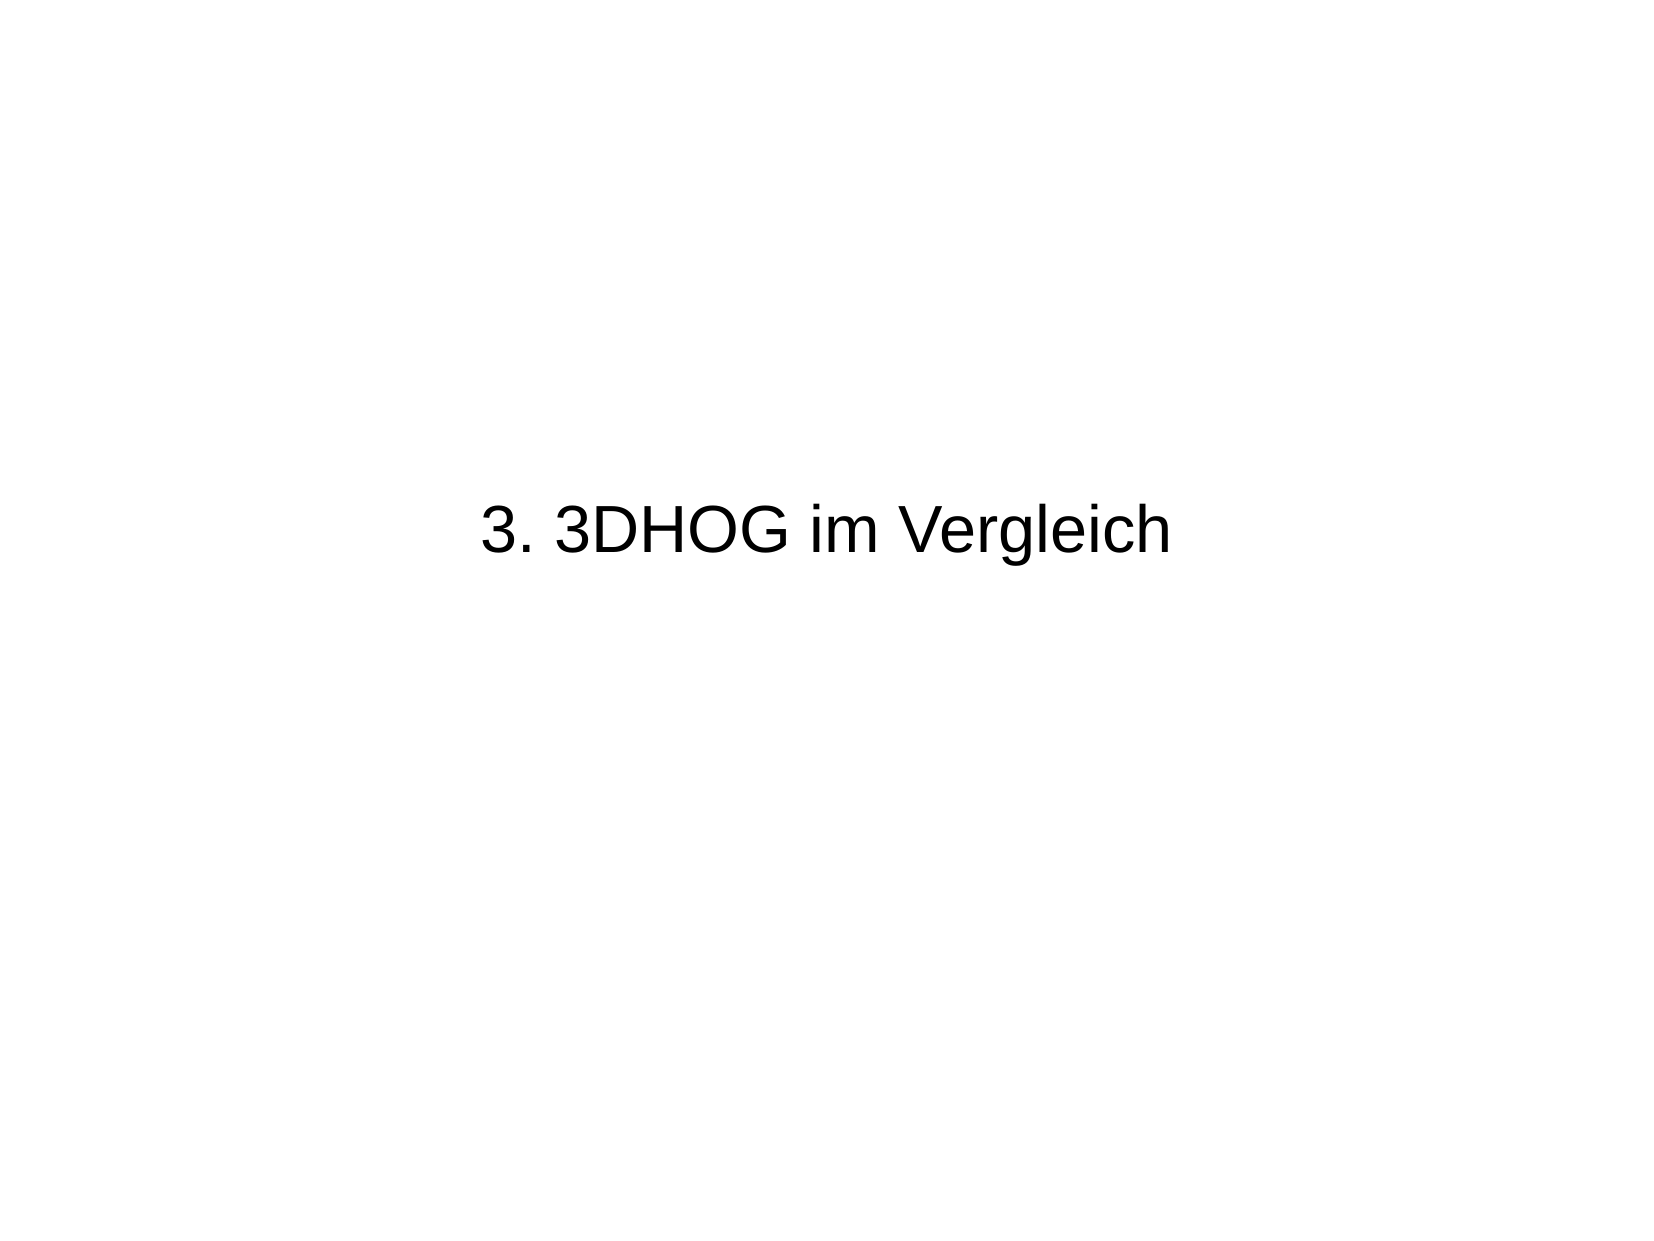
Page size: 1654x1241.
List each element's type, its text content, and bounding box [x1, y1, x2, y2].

text_box 3. 3DHOG im Vergleich [82, 49, 1571, 1010]
